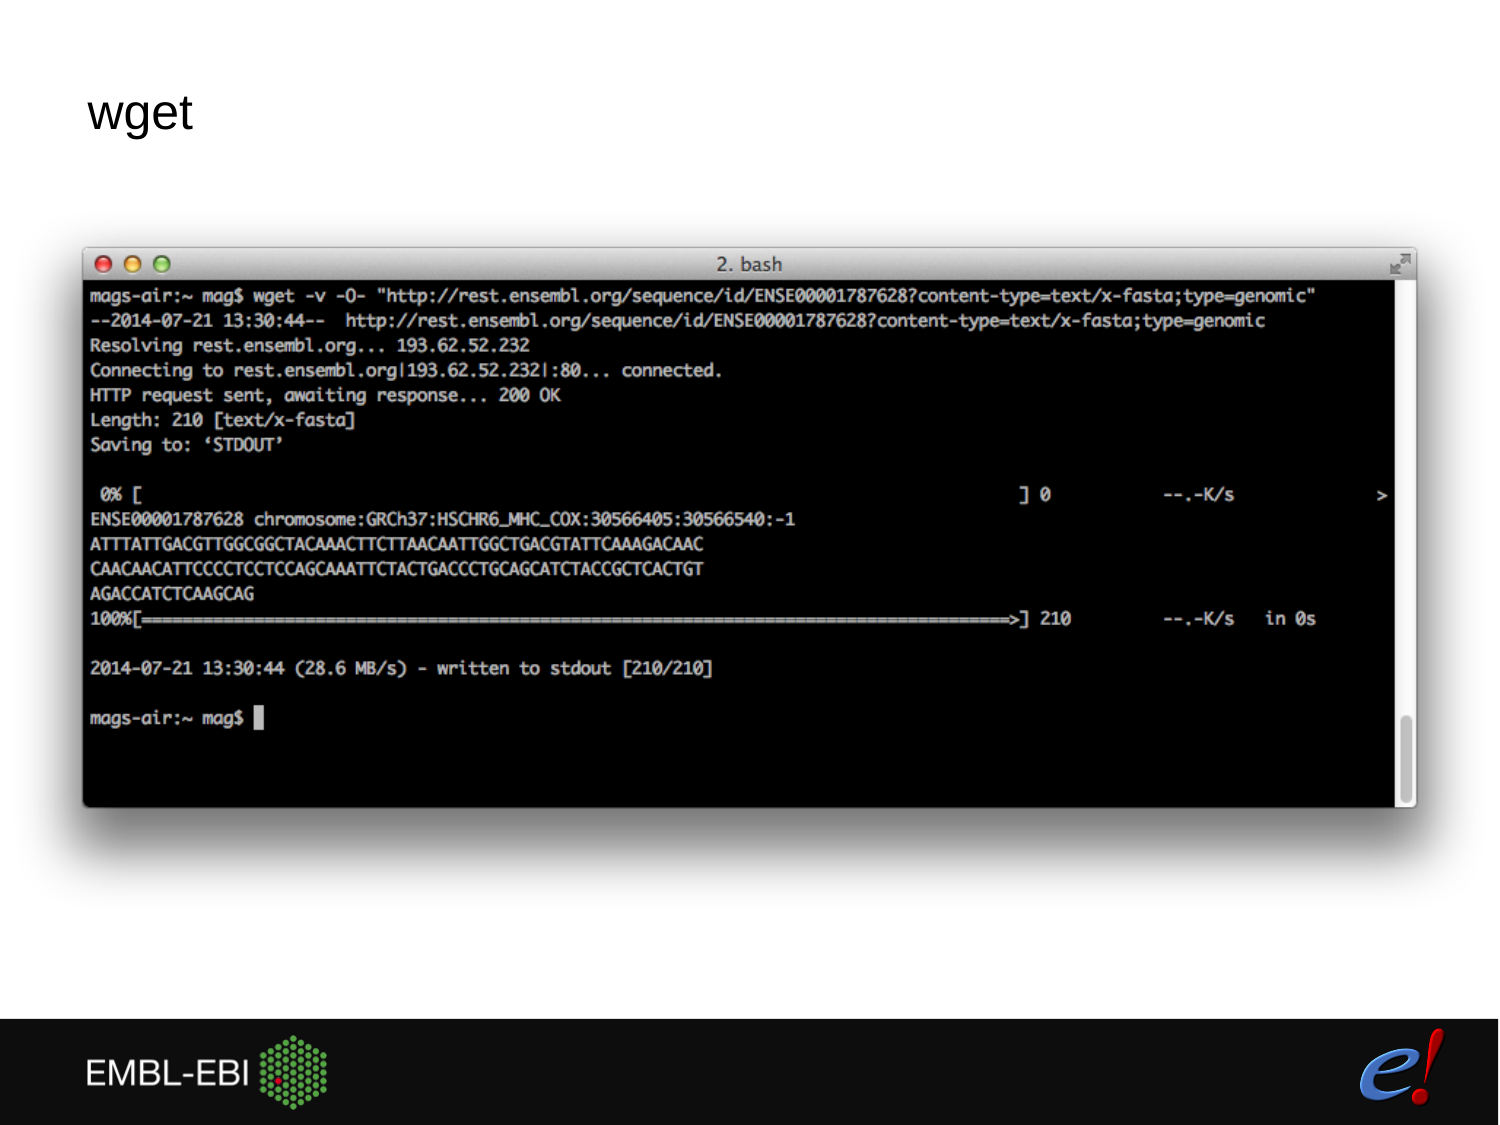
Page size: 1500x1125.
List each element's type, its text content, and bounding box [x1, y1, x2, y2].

title wget [87, 50, 1425, 175]
picture [0, 197, 1500, 923]
picture [1357, 1026, 1448, 1112]
picture [87, 1035, 327, 1110]
